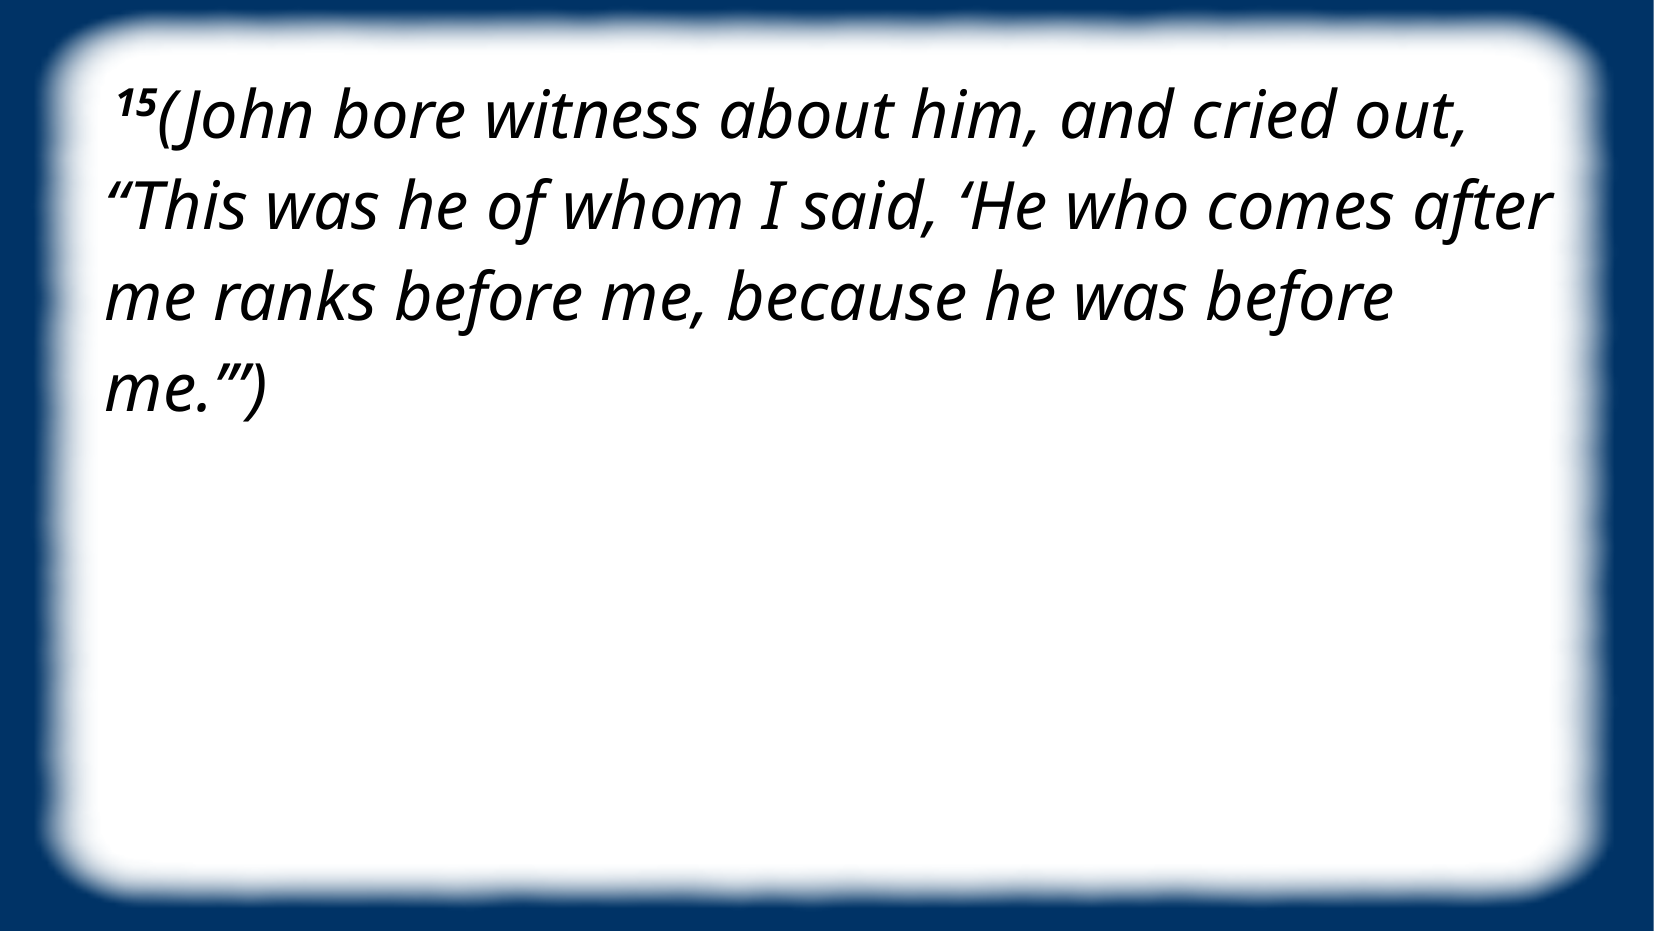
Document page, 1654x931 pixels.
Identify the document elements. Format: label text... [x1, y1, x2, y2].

text_box 15(John bore witness about him, and cried out, “This was he of whom I said, ‘He who comes after me ranks before me, because he was before me.’”) [90, 60, 1576, 430]
picture [0, 0, 1654, 931]
